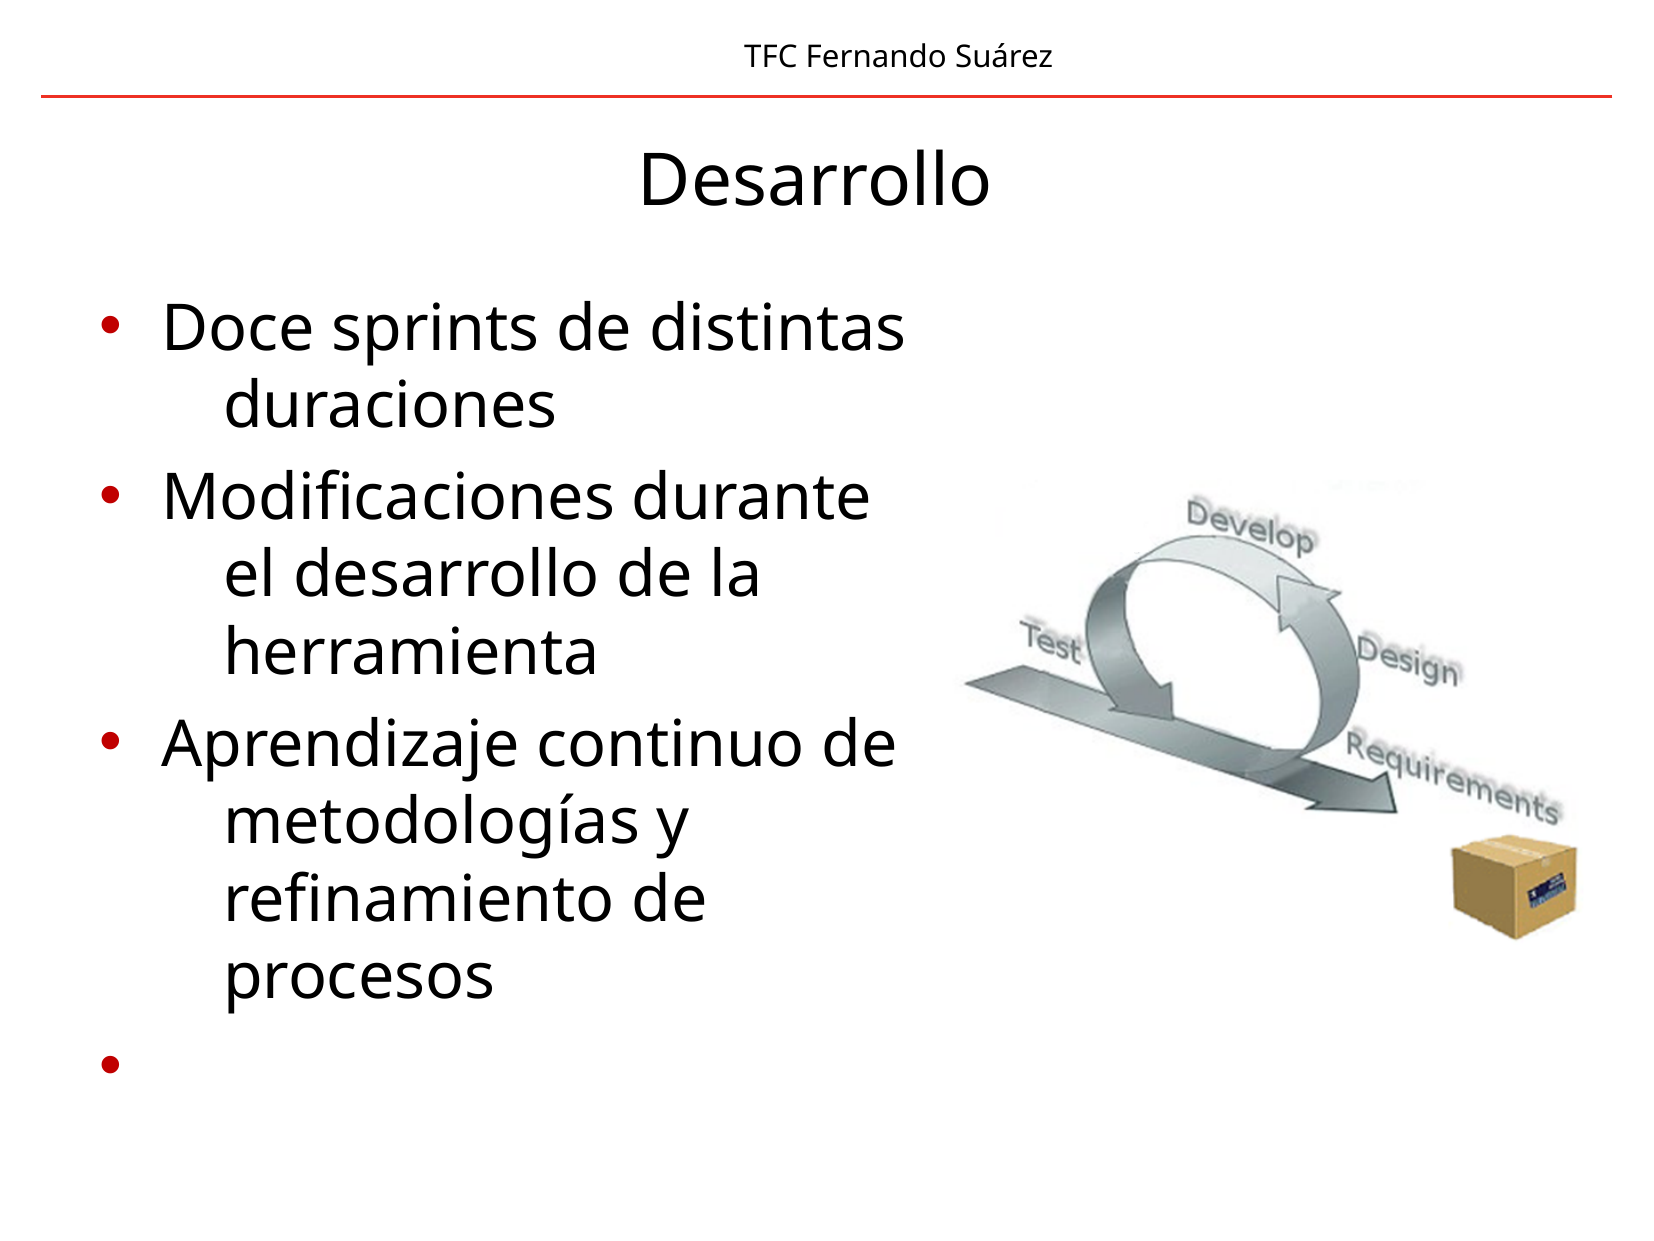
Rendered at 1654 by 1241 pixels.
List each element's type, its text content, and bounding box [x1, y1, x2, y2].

picture [944, 478, 1613, 963]
list Doce sprints de distintas duraciones Modificaciones durante el desarrollo de la herramienta Aprendizaje continuo de metodologías y refinamiento de procesos [82, 277, 945, 1117]
title Desarrollo [71, 73, 1560, 280]
